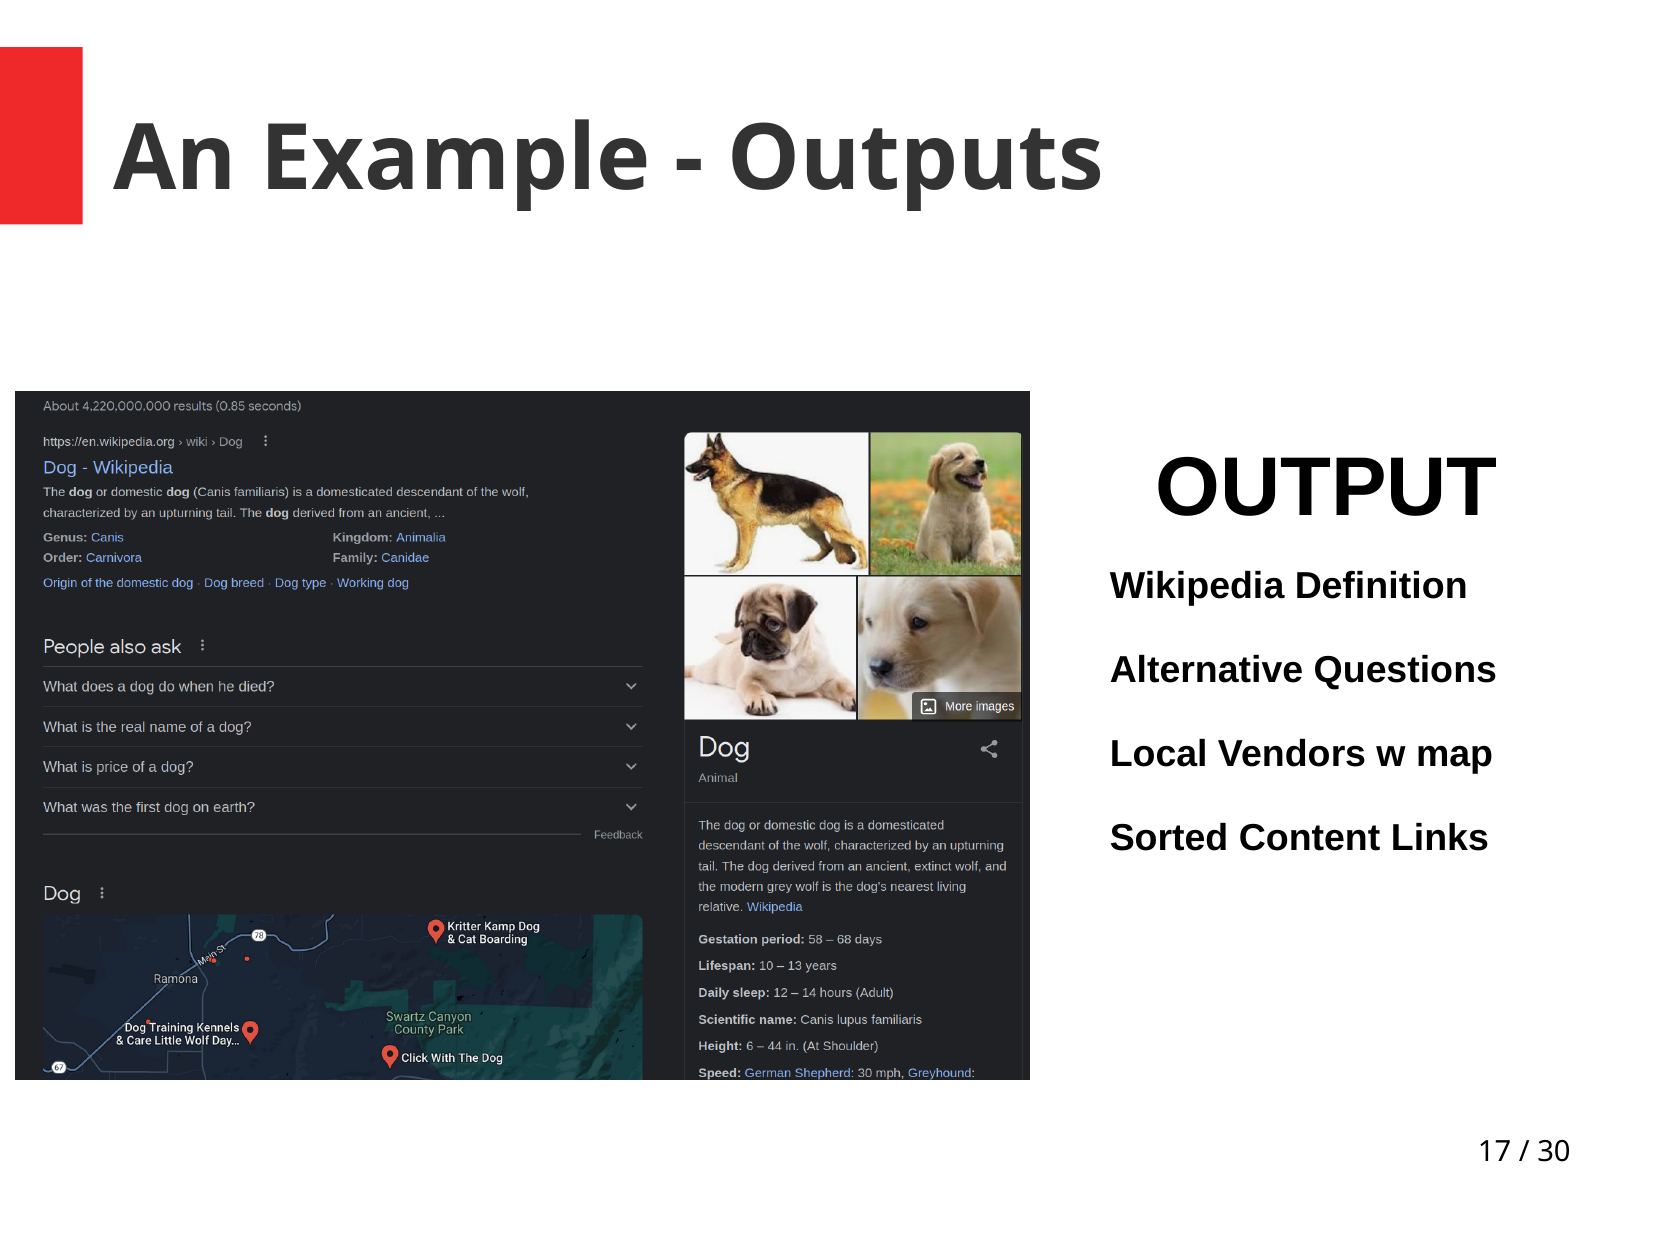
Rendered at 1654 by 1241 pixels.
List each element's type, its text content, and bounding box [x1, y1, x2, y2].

title An Example - Outputs [113, 50, 1566, 259]
text_box Wikipedia Definition Alternative Questions Local Vendors w map Sorted Content Links [1095, 557, 1576, 867]
picture [15, 391, 1030, 1081]
text_box OUTPUT [1141, 433, 1517, 556]
